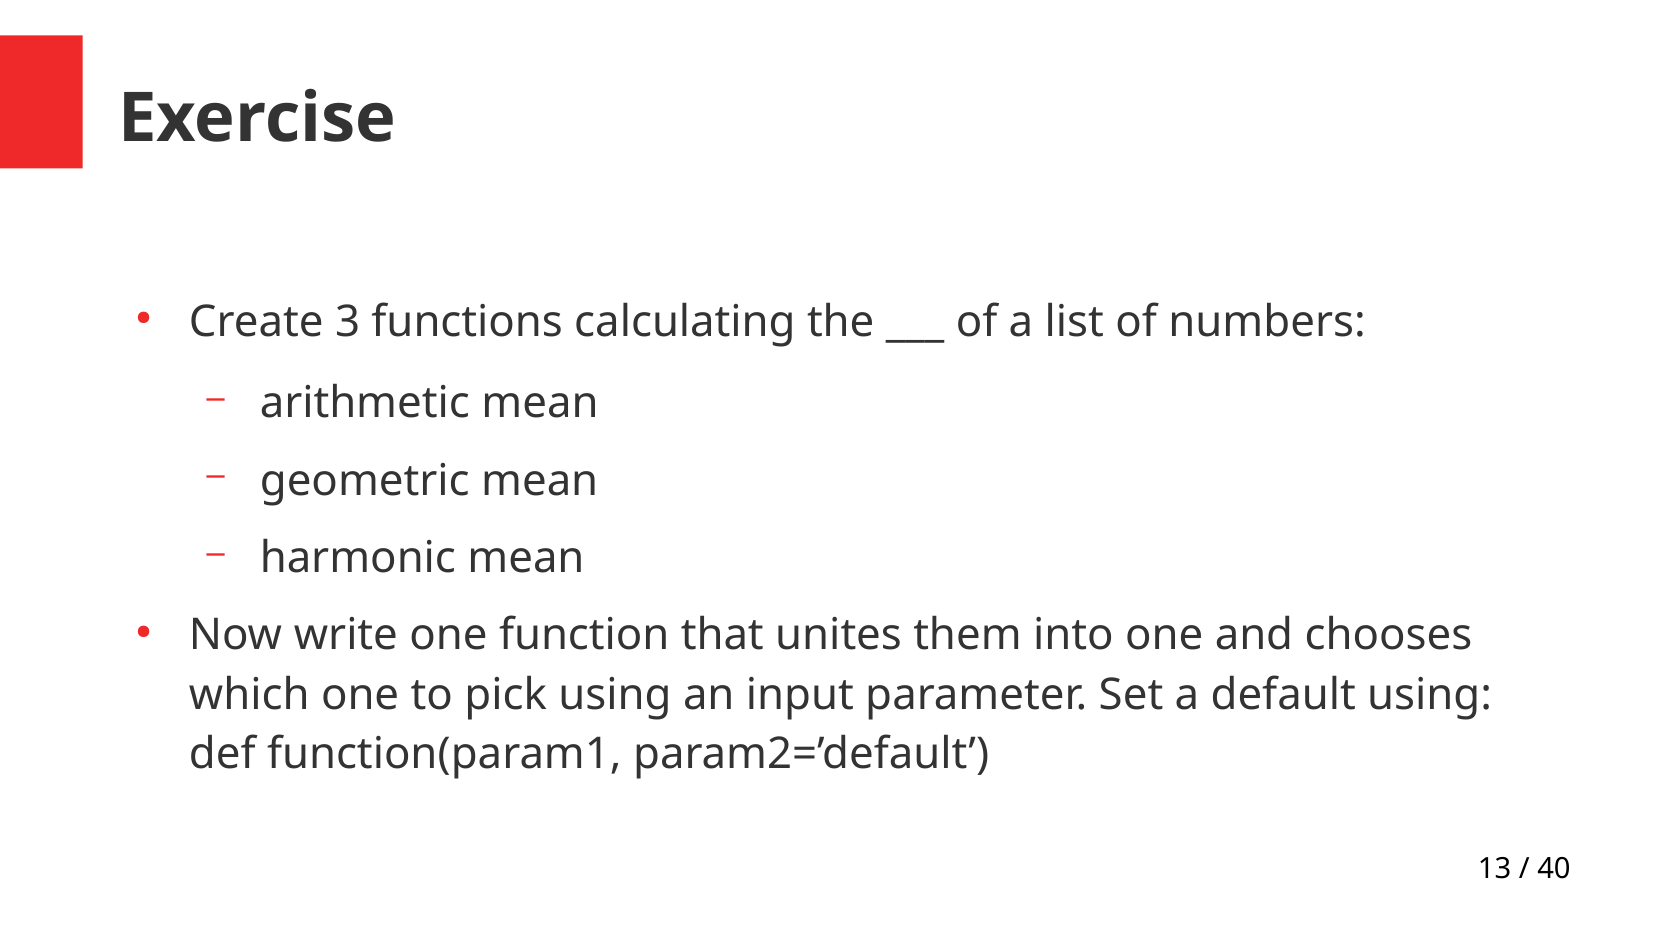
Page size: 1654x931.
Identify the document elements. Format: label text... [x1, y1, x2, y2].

title Exercise [118, 37, 1571, 193]
list Create 3 functions calculating the ___ of a list of numbers: arithmetic mean geometric mean harmonic mean Now write one function that unites them into one and chooses which one to pick using an input parameter. Set a default using: def function(param1, param2=’default’) [118, 265, 1536, 806]
